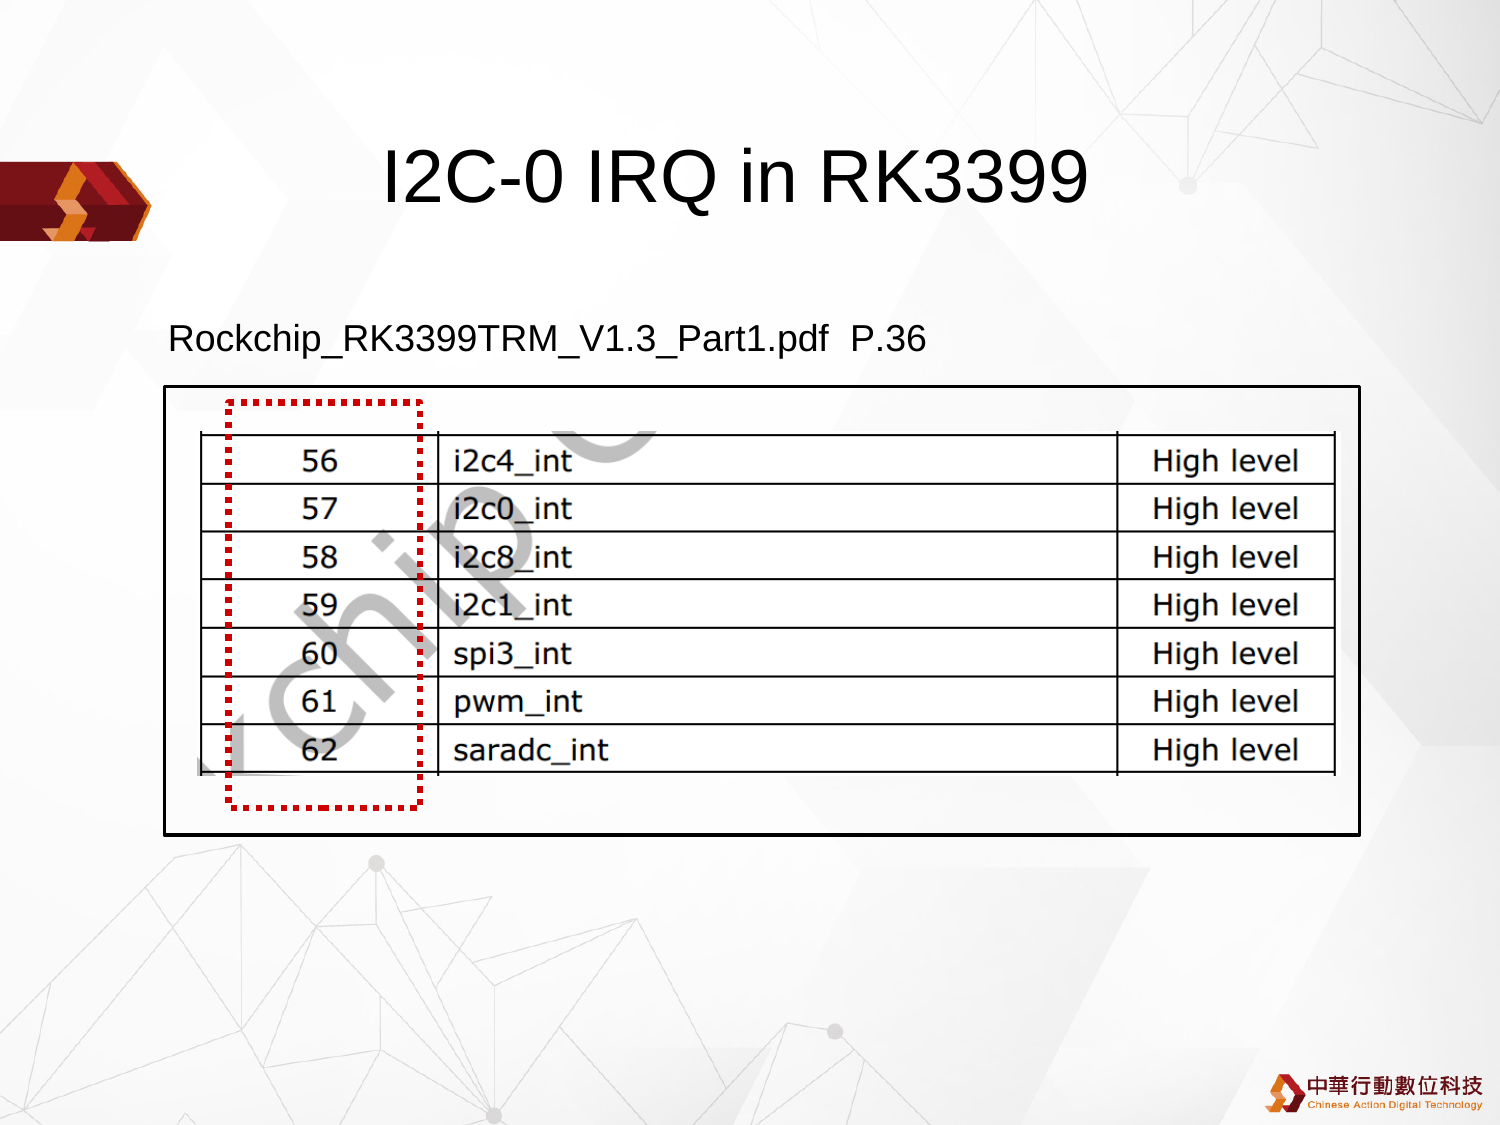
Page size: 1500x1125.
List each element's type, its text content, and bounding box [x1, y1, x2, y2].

picture [0, 0, 1500, 1125]
title I2C-0 IRQ in RK3399 [106, 101, 1366, 254]
text_box Rockchip_RK3399TRM_V1.3_Part1.pdf P.36 [153, 306, 1372, 367]
